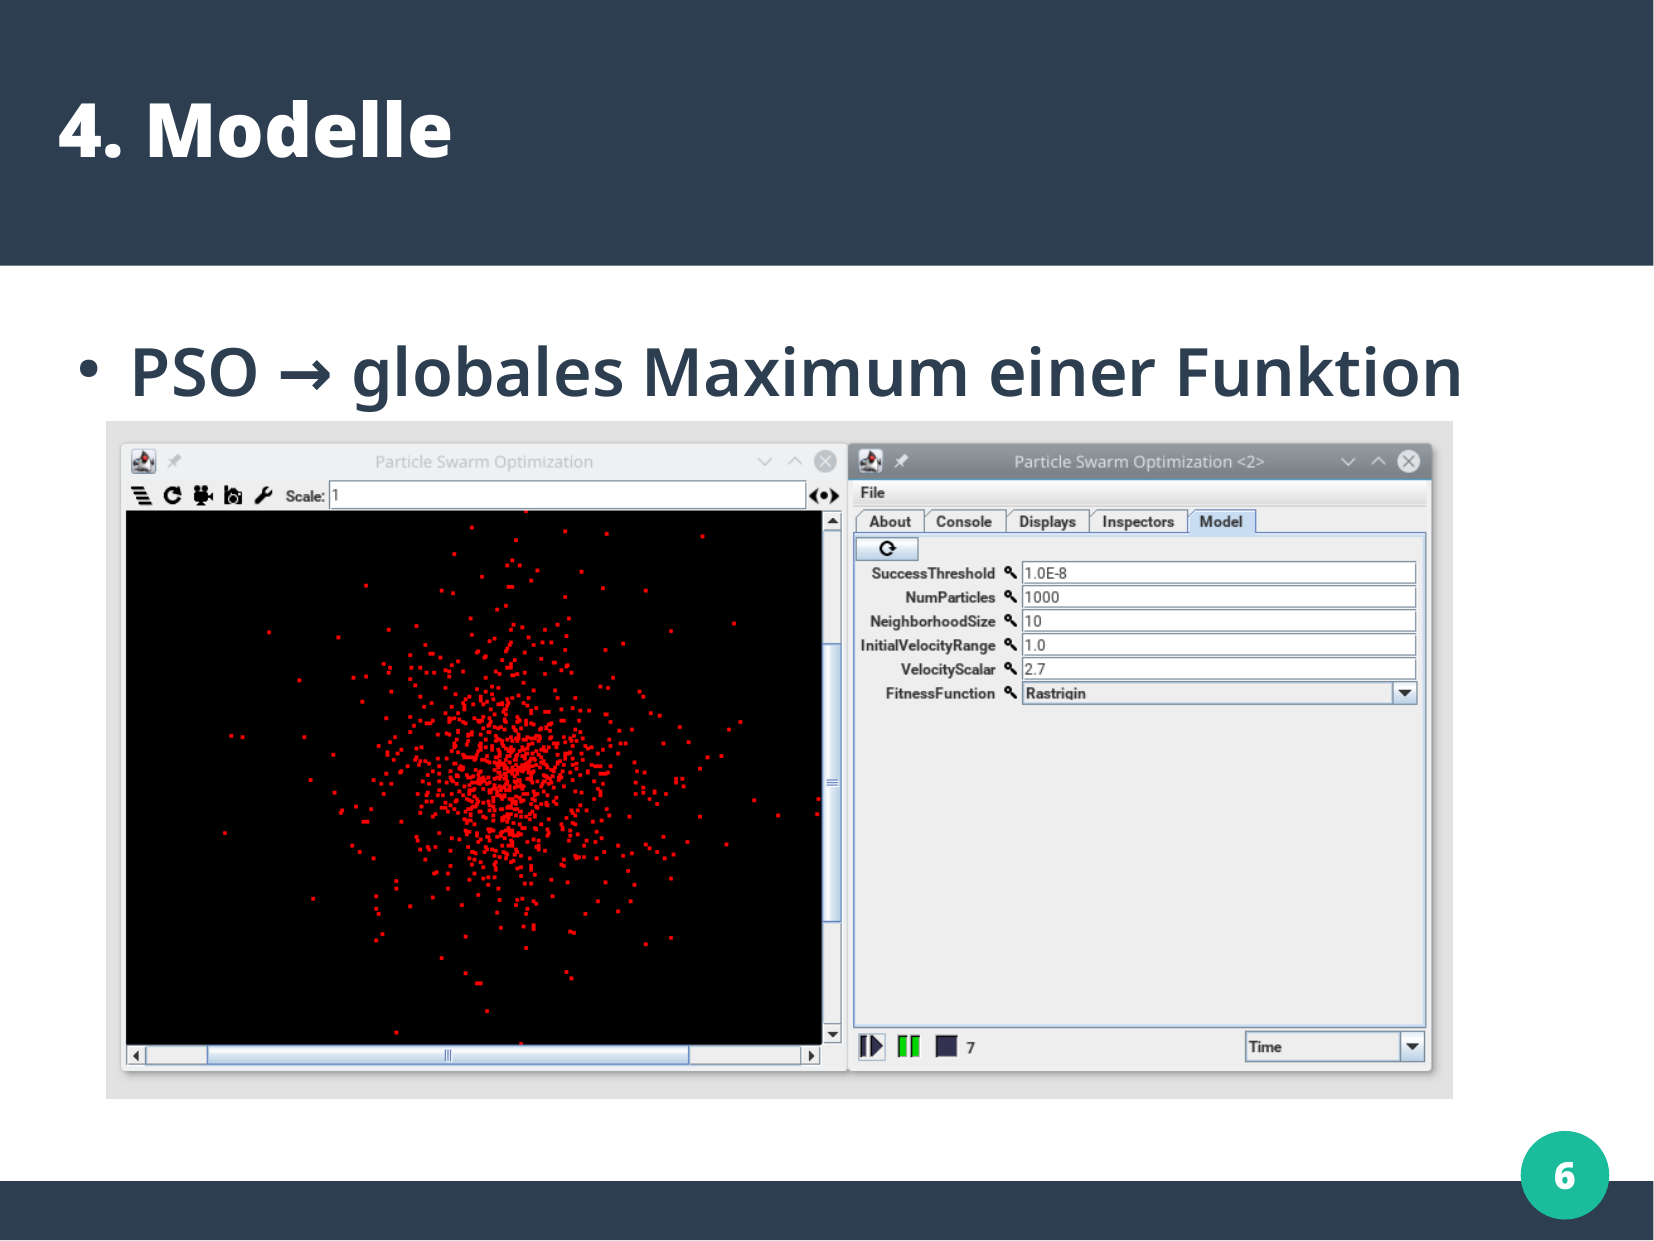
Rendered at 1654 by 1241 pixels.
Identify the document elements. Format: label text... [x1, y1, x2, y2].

title 4. Modelle [59, 49, 1595, 207]
picture [106, 421, 1453, 1099]
list PSO → globales Maximum einer Funktion [59, 324, 1595, 1152]
